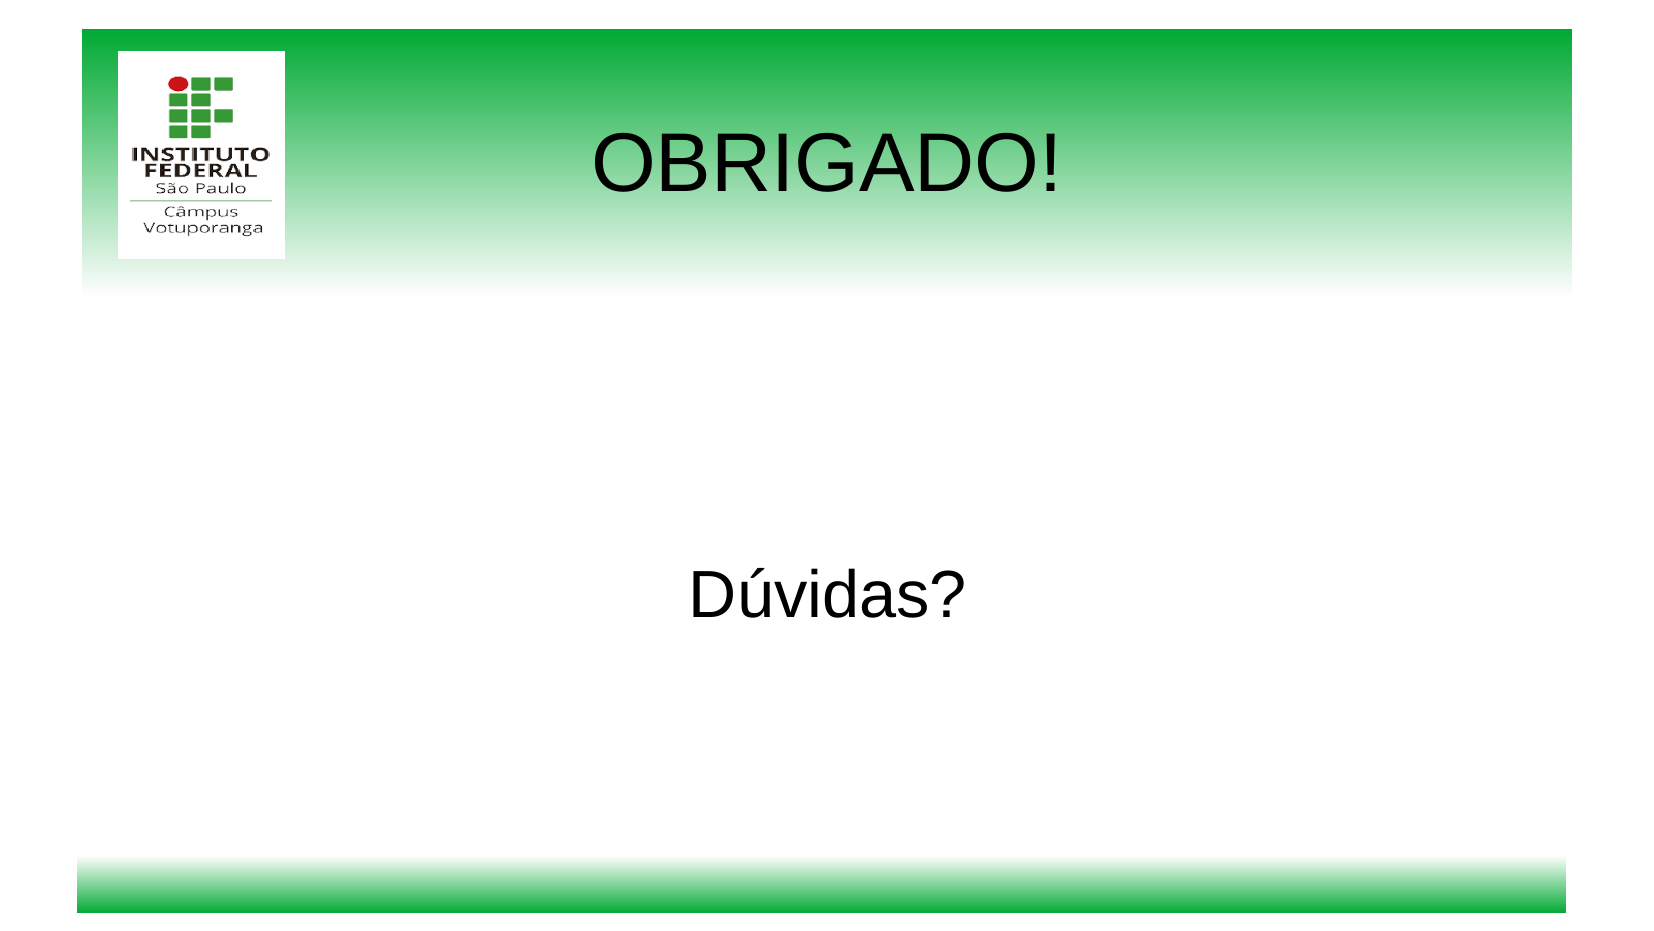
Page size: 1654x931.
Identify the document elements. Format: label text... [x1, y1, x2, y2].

picture [118, 51, 285, 259]
title [77, 856, 1566, 913]
text_box Dúvidas? [83, 354, 1573, 835]
title OBRIGADO! [82, 29, 1571, 296]
